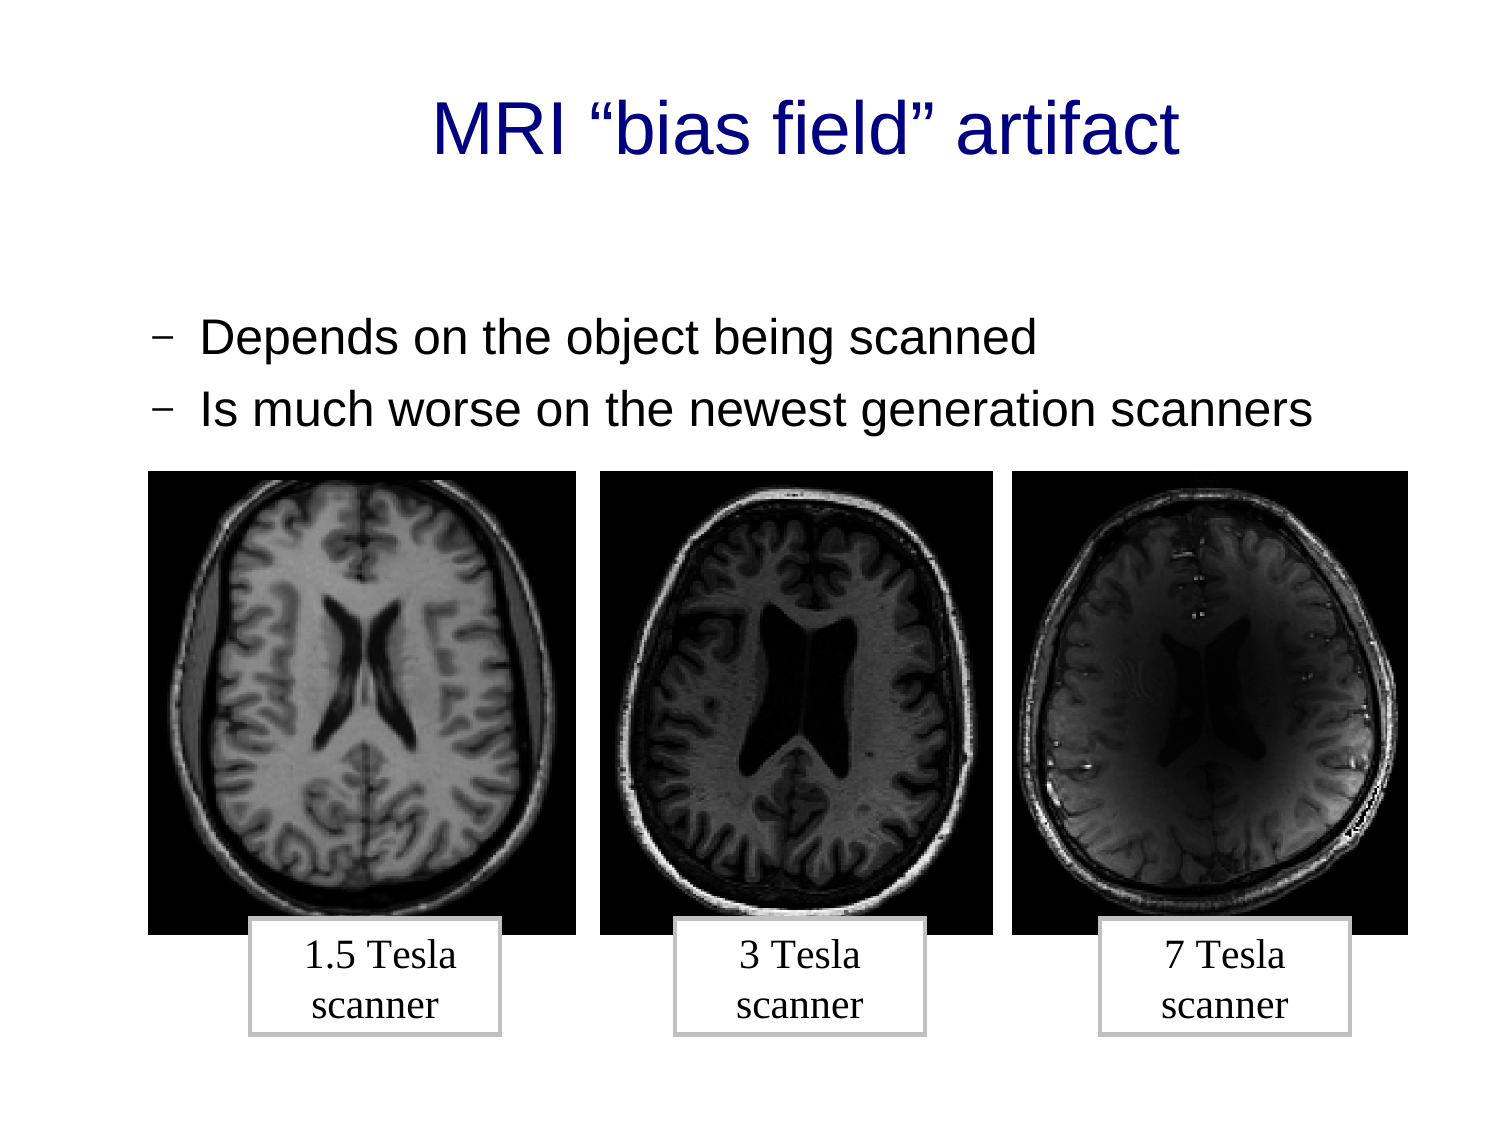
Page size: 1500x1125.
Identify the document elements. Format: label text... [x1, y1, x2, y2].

list Depends on the object being scanned Is much worse on the newest generation scanners [62, 296, 1476, 935]
picture [148, 471, 576, 935]
text_box 3 Tesla scanner [675, 918, 926, 1035]
text_box 1.5 Tesla scanner [250, 918, 501, 1035]
title MRI “bias field” artifact [149, 65, 1463, 179]
picture [1012, 471, 1408, 935]
picture [600, 471, 993, 935]
text_box 7 Tesla scanner [1100, 918, 1351, 1035]
